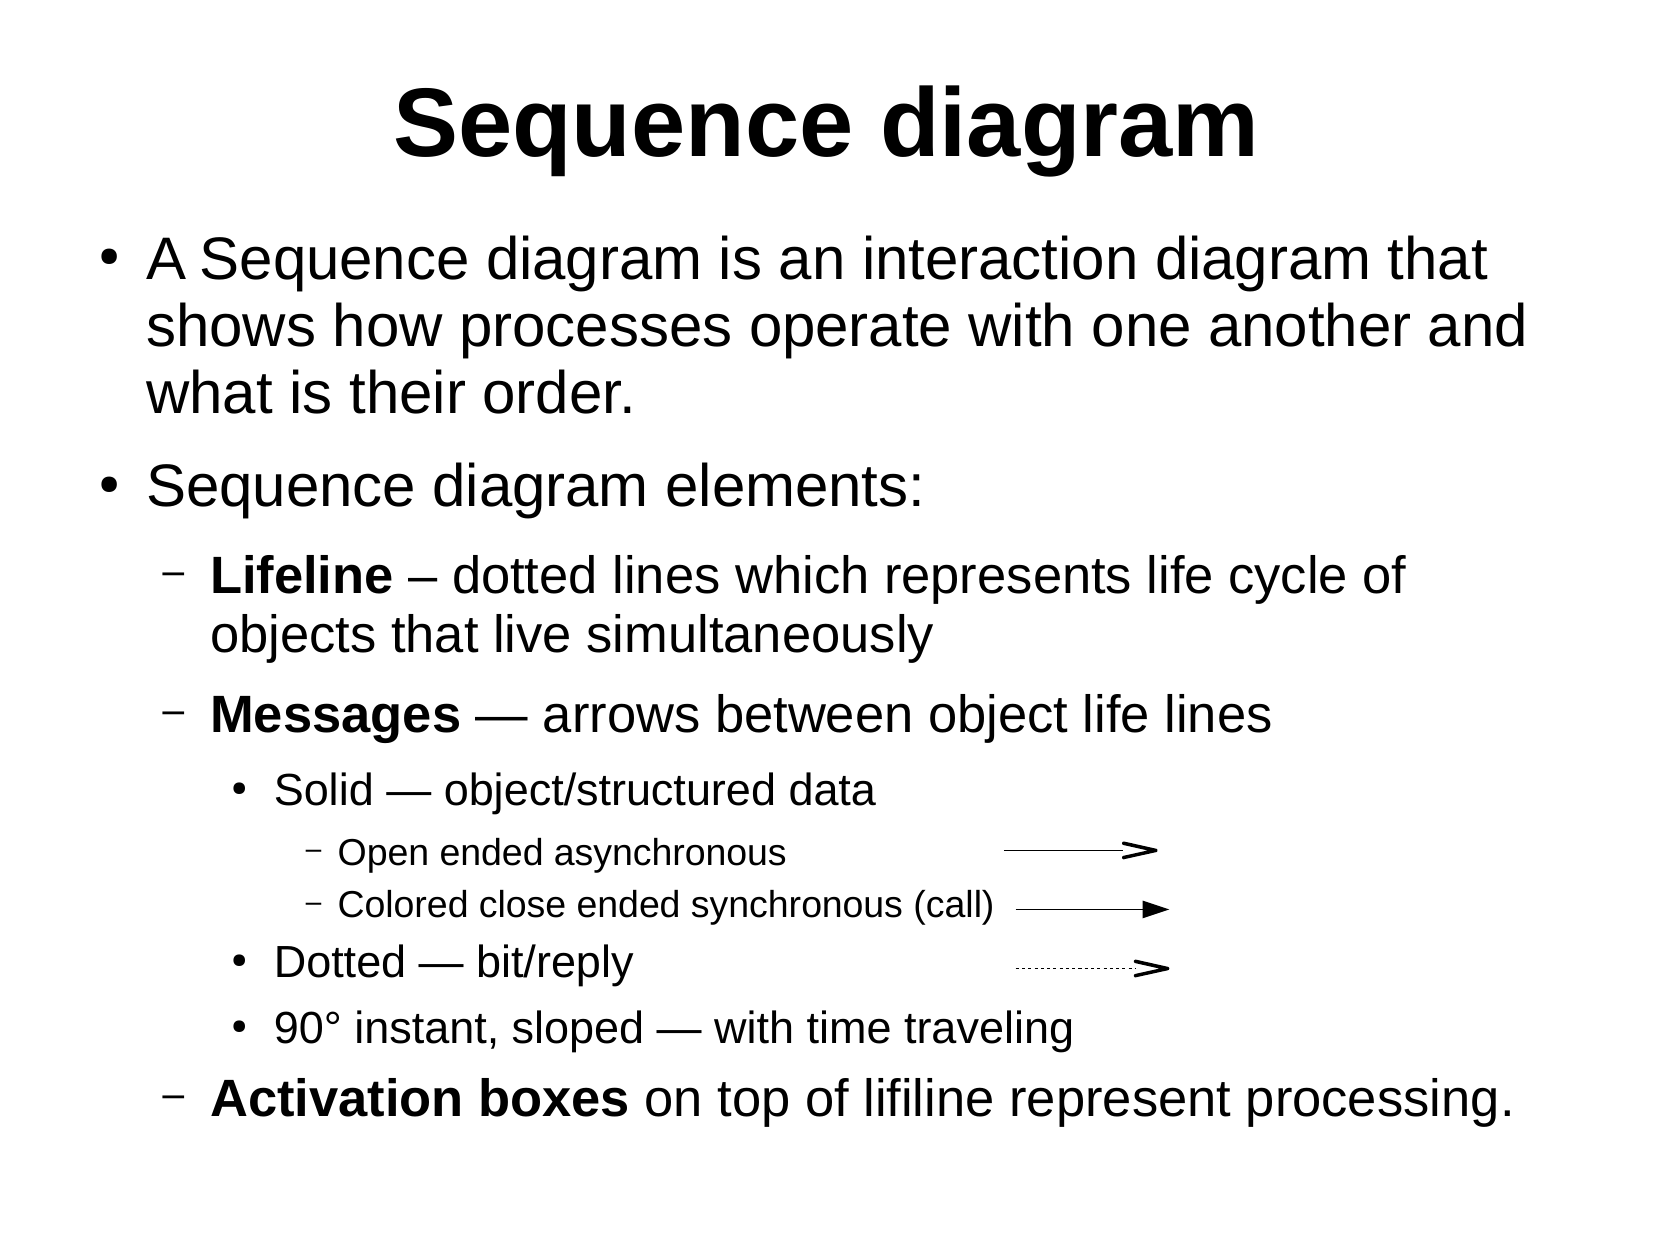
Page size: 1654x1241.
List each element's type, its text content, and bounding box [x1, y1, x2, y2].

title Sequence diagram [82, 49, 1571, 196]
list A Sequence diagram is an interaction diagram that shows how processes operate with one another and what is their order. Sequence diagram elements: Lifeline – dotted lines which represents life cycle of objects that live simultaneously Messages — arrows between object life lines Solid — object/structured data Open ended asynchronous Colored close ended synchronous (call) Dotted — bit/reply 90° instant, sloped — with time traveling Activation boxes on top of lifiline represent processing. [82, 225, 1538, 1186]
